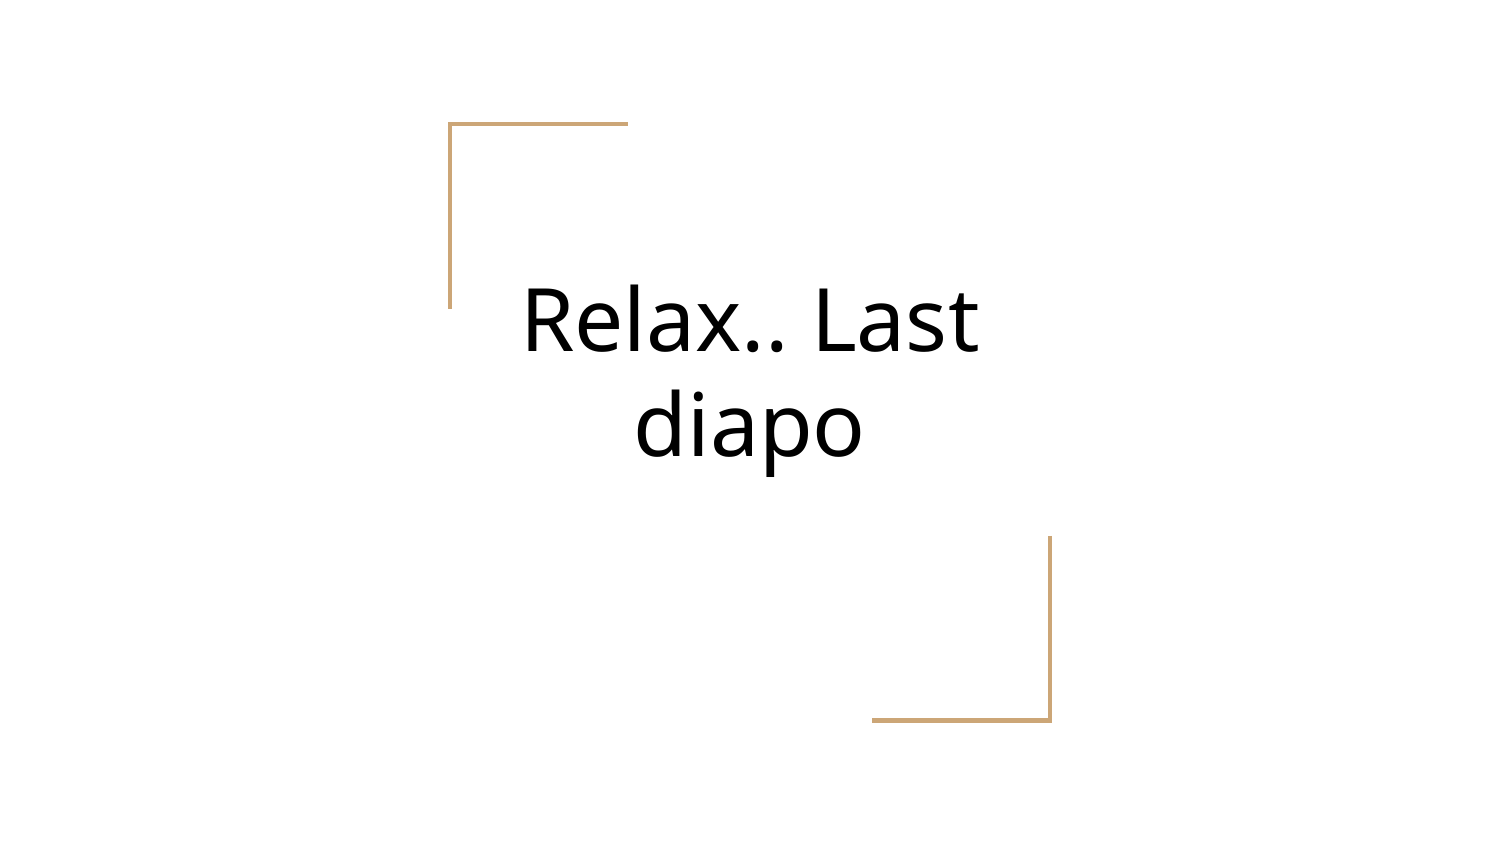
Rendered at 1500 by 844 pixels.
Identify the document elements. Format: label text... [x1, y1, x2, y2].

title Relax.. Last diapo [499, 236, 1001, 490]
